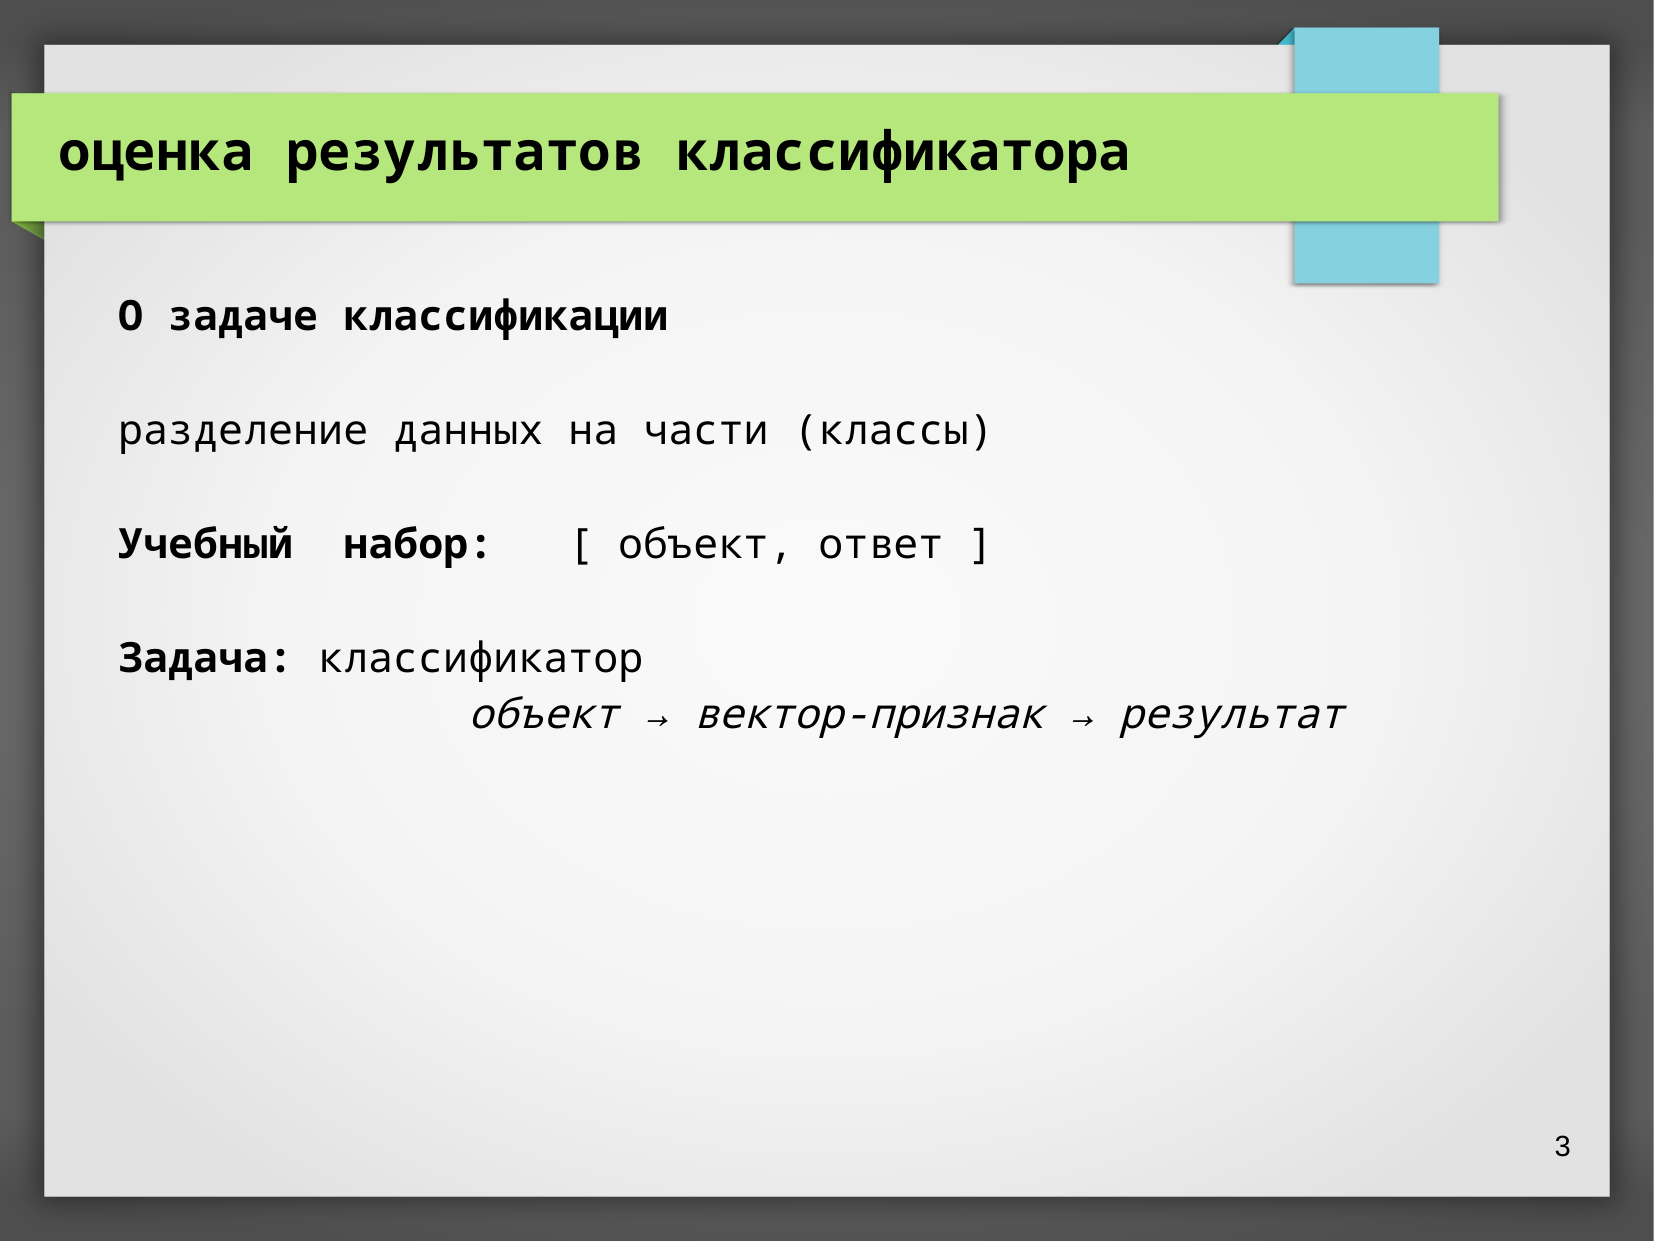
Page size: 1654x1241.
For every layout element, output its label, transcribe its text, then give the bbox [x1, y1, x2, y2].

title оценка результатов классификатора [59, 109, 1217, 189]
picture [0, 0, 1654, 1241]
subtitle О задаче классификации разделение данных на части (классы) Учебный набор: [ объект, ответ ] Задача: классификатор объект → вектор-признак → результат [118, 285, 1548, 1004]
